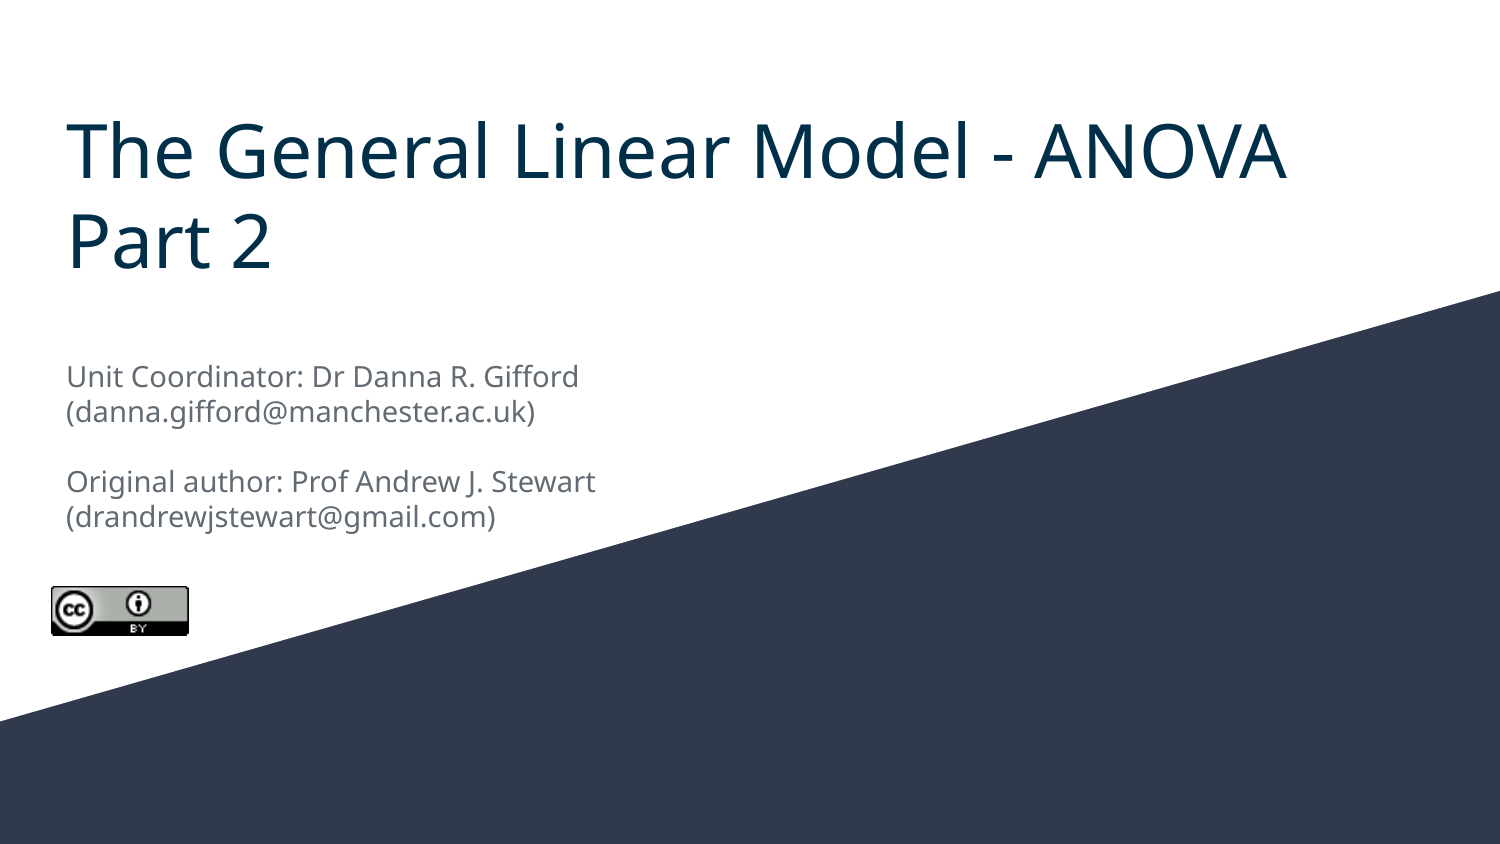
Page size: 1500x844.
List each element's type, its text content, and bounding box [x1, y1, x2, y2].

picture [51, 586, 189, 636]
title The General Linear Model - ANOVA Part 2 [51, 88, 1449, 299]
subtitle Unit Coordinator: Dr Danna R. Gifford (danna.gifford@manchester.ac.uk) Original author: Prof Andrew J. Stewart (drandrewjstewart@gmail.com) [51, 308, 748, 430]
